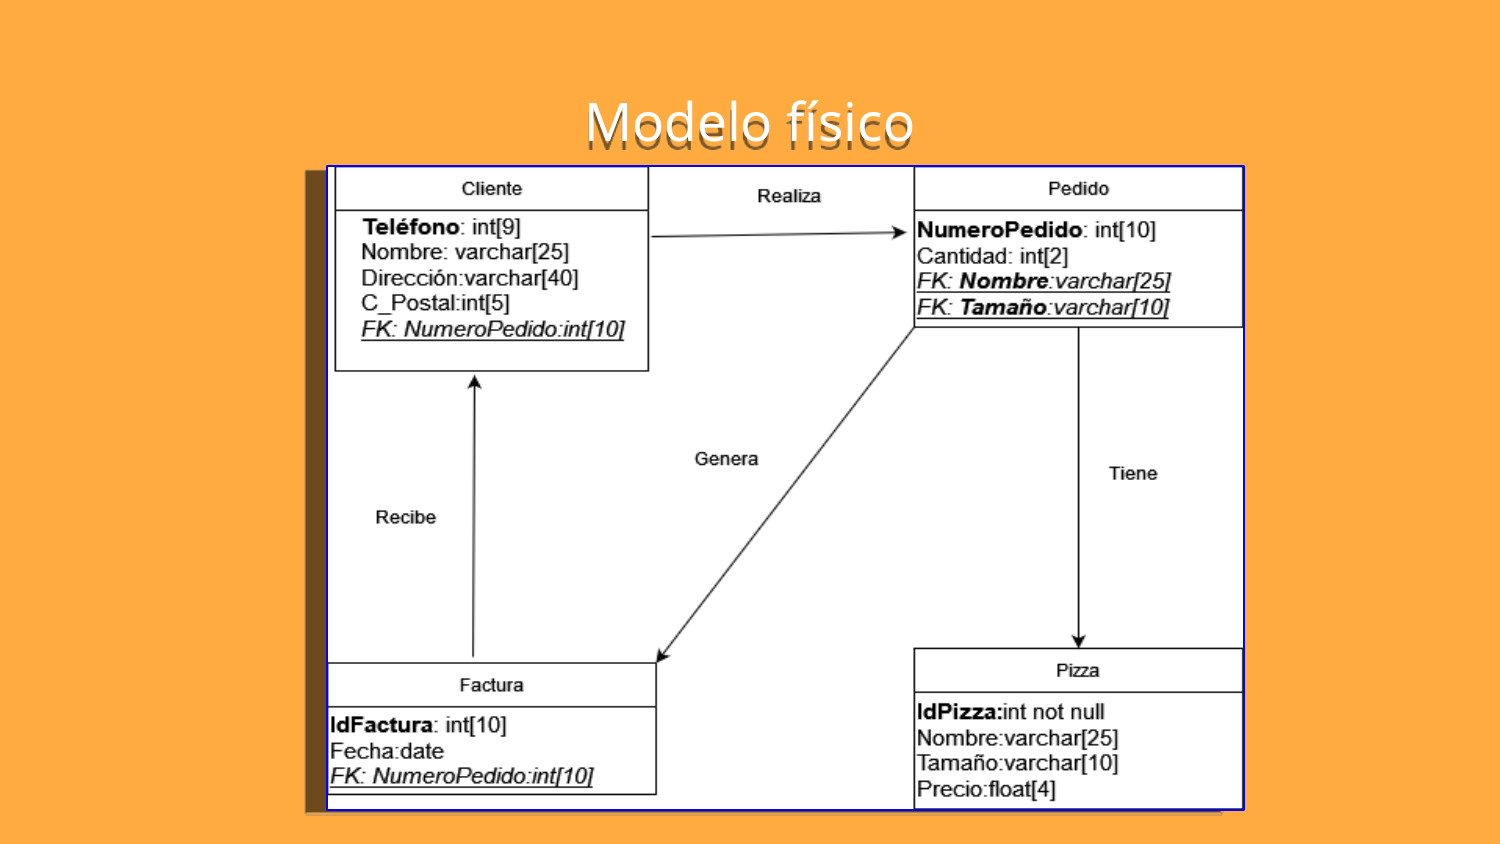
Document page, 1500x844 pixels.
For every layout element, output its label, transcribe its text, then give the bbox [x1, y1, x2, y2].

picture [327, 166, 1244, 810]
title Modelo físico [51, 72, 1449, 167]
